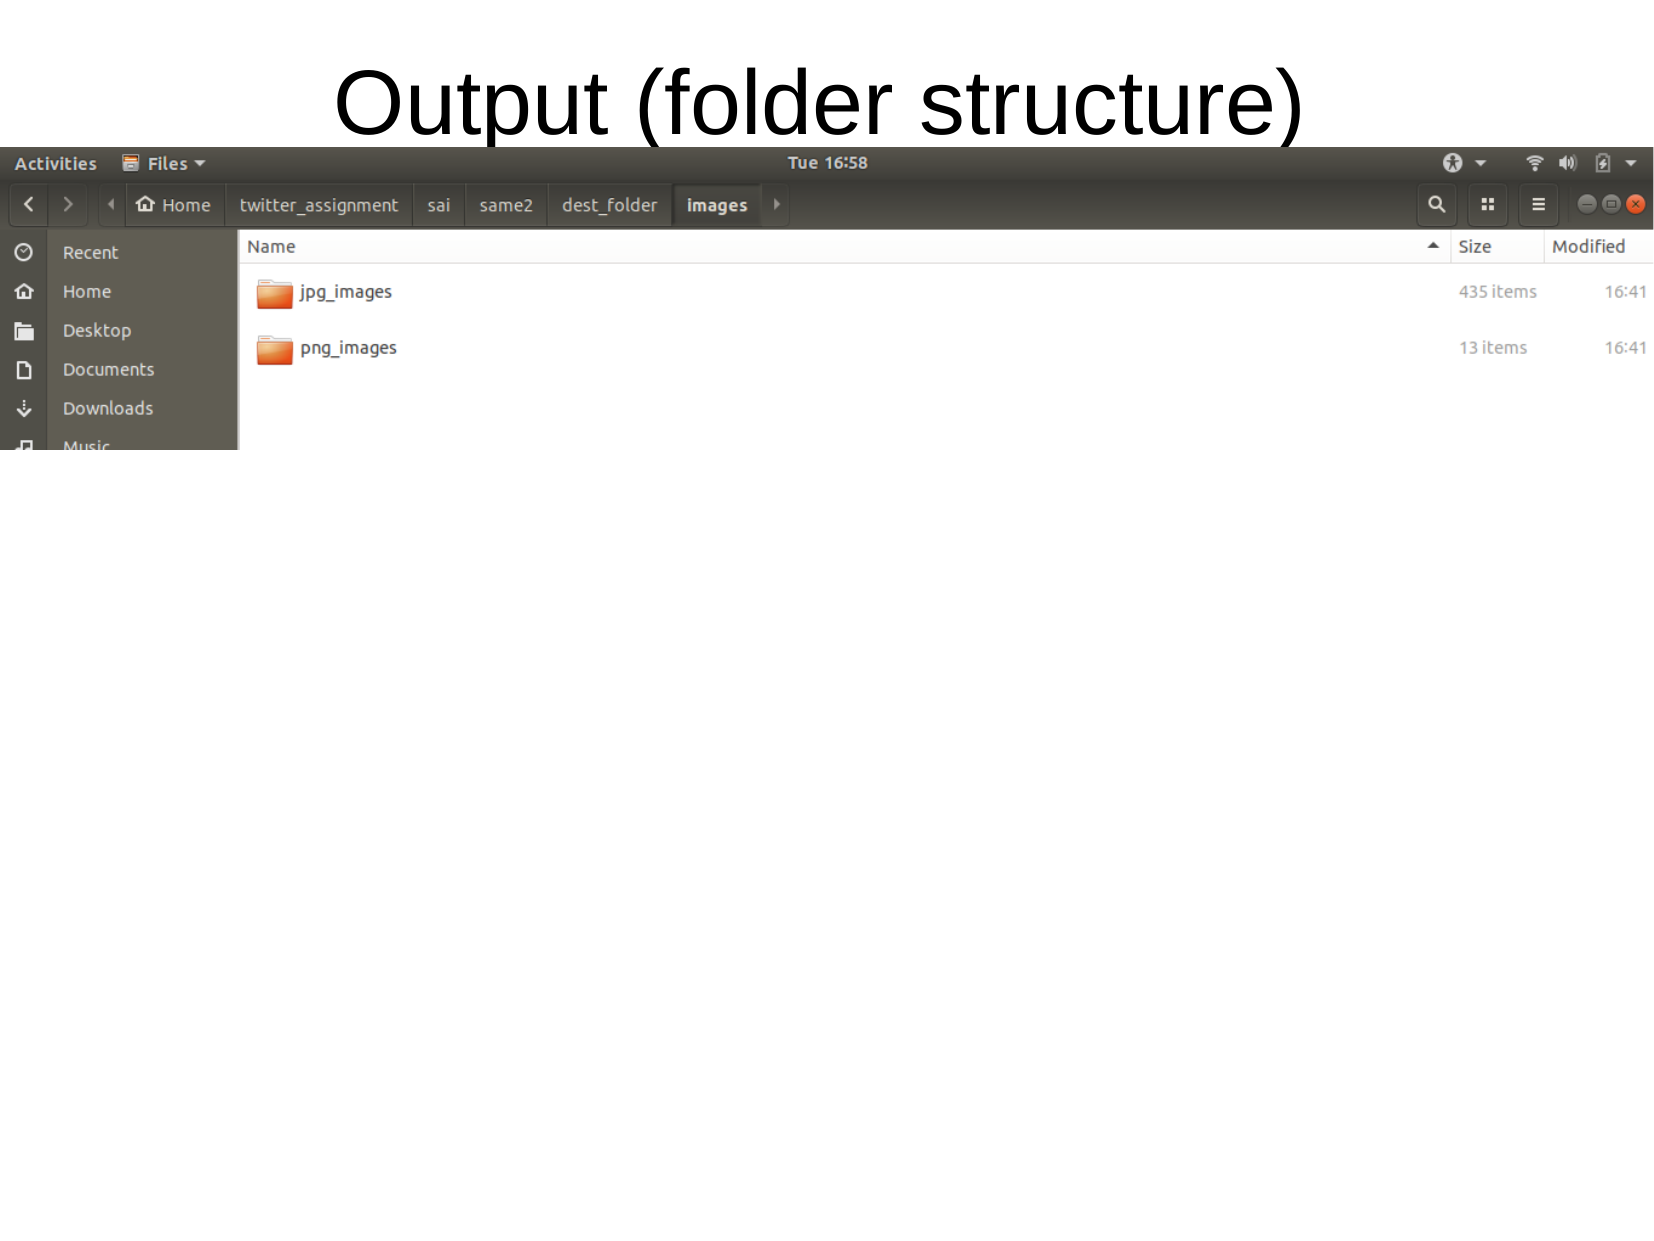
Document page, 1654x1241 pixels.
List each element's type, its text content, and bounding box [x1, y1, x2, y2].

picture [0, 147, 1654, 450]
title Output (folder structure) [76, 0, 1565, 147]
